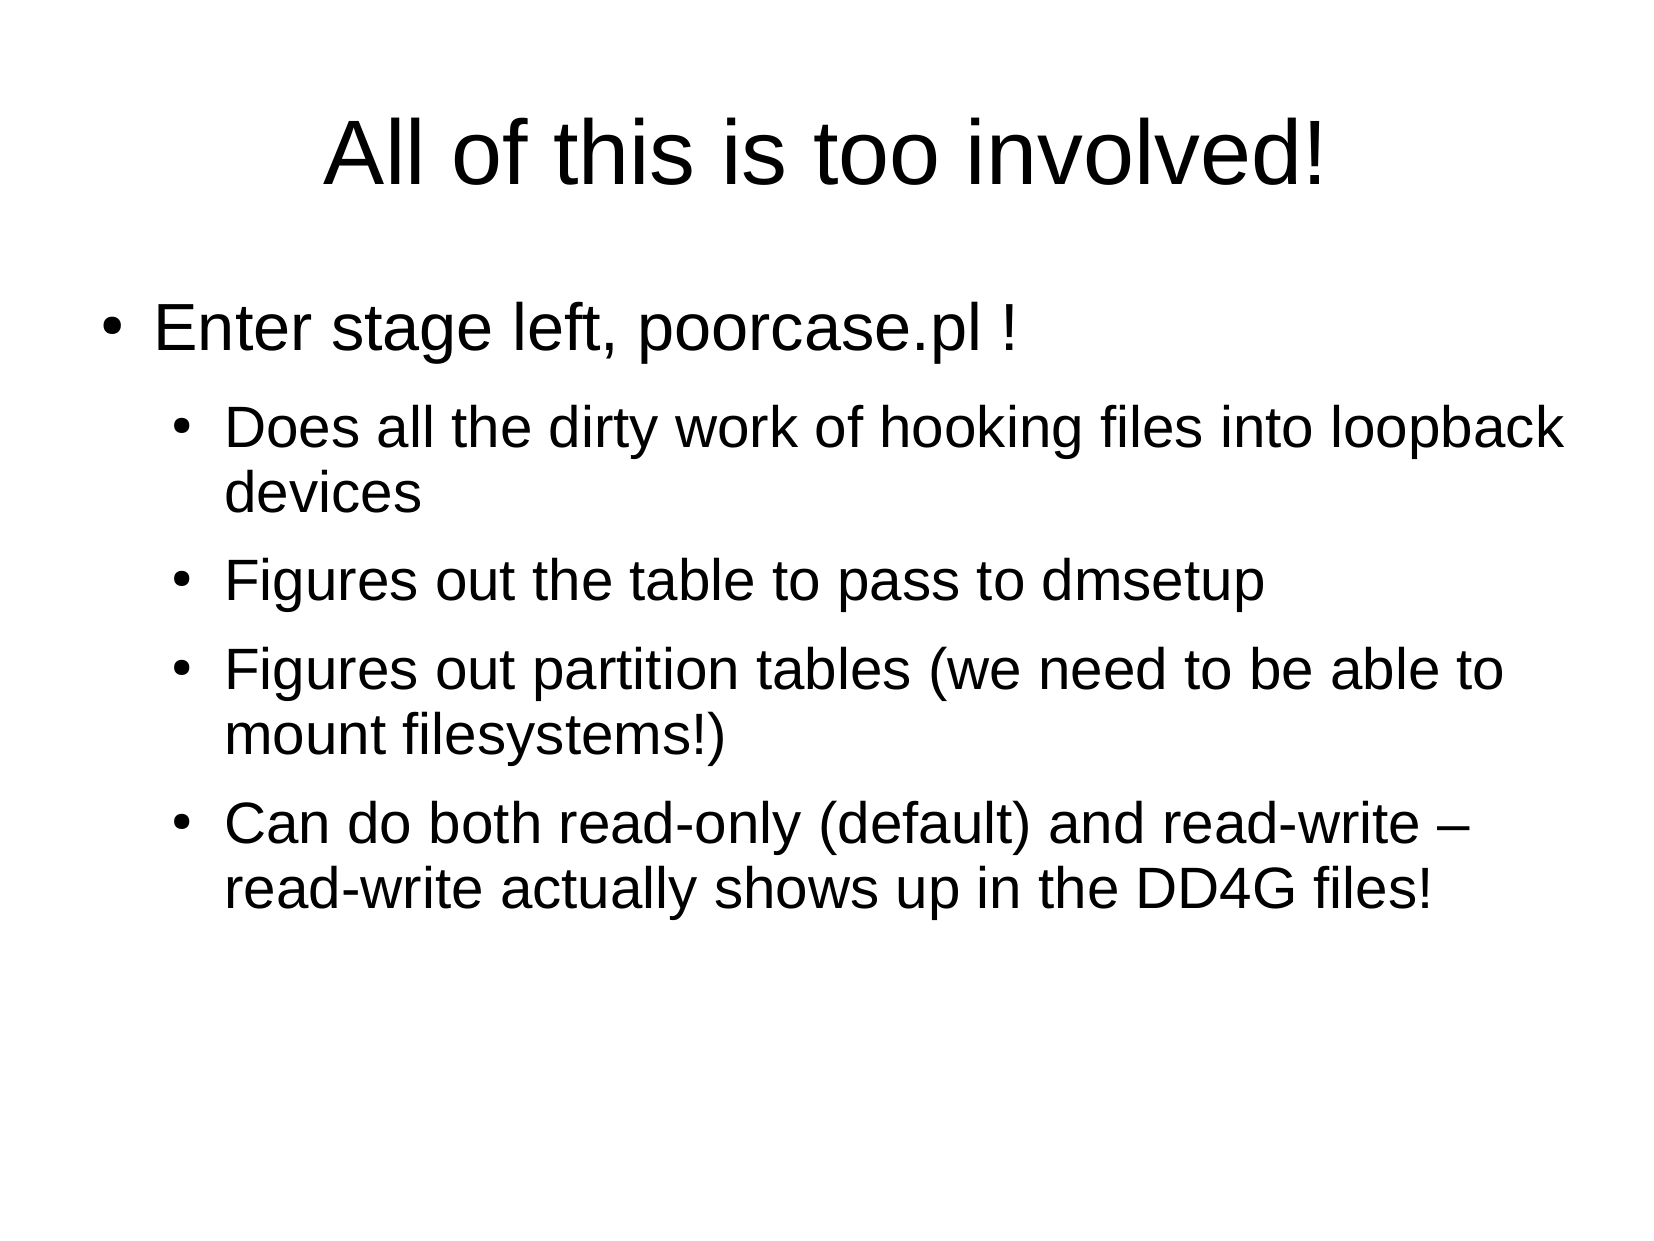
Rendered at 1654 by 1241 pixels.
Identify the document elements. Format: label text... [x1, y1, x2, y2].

list Enter stage left, poorcase.pl ! Does all the dirty work of hooking files into loopback devices Figures out the table to pass to dmsetup Figures out partition tables (we need to be able to mount filesystems!) Can do both read-only (default) and read-write – read-write actually shows up in the DD4G files! [82, 290, 1571, 1094]
title All of this is too involved! [82, 49, 1571, 257]
